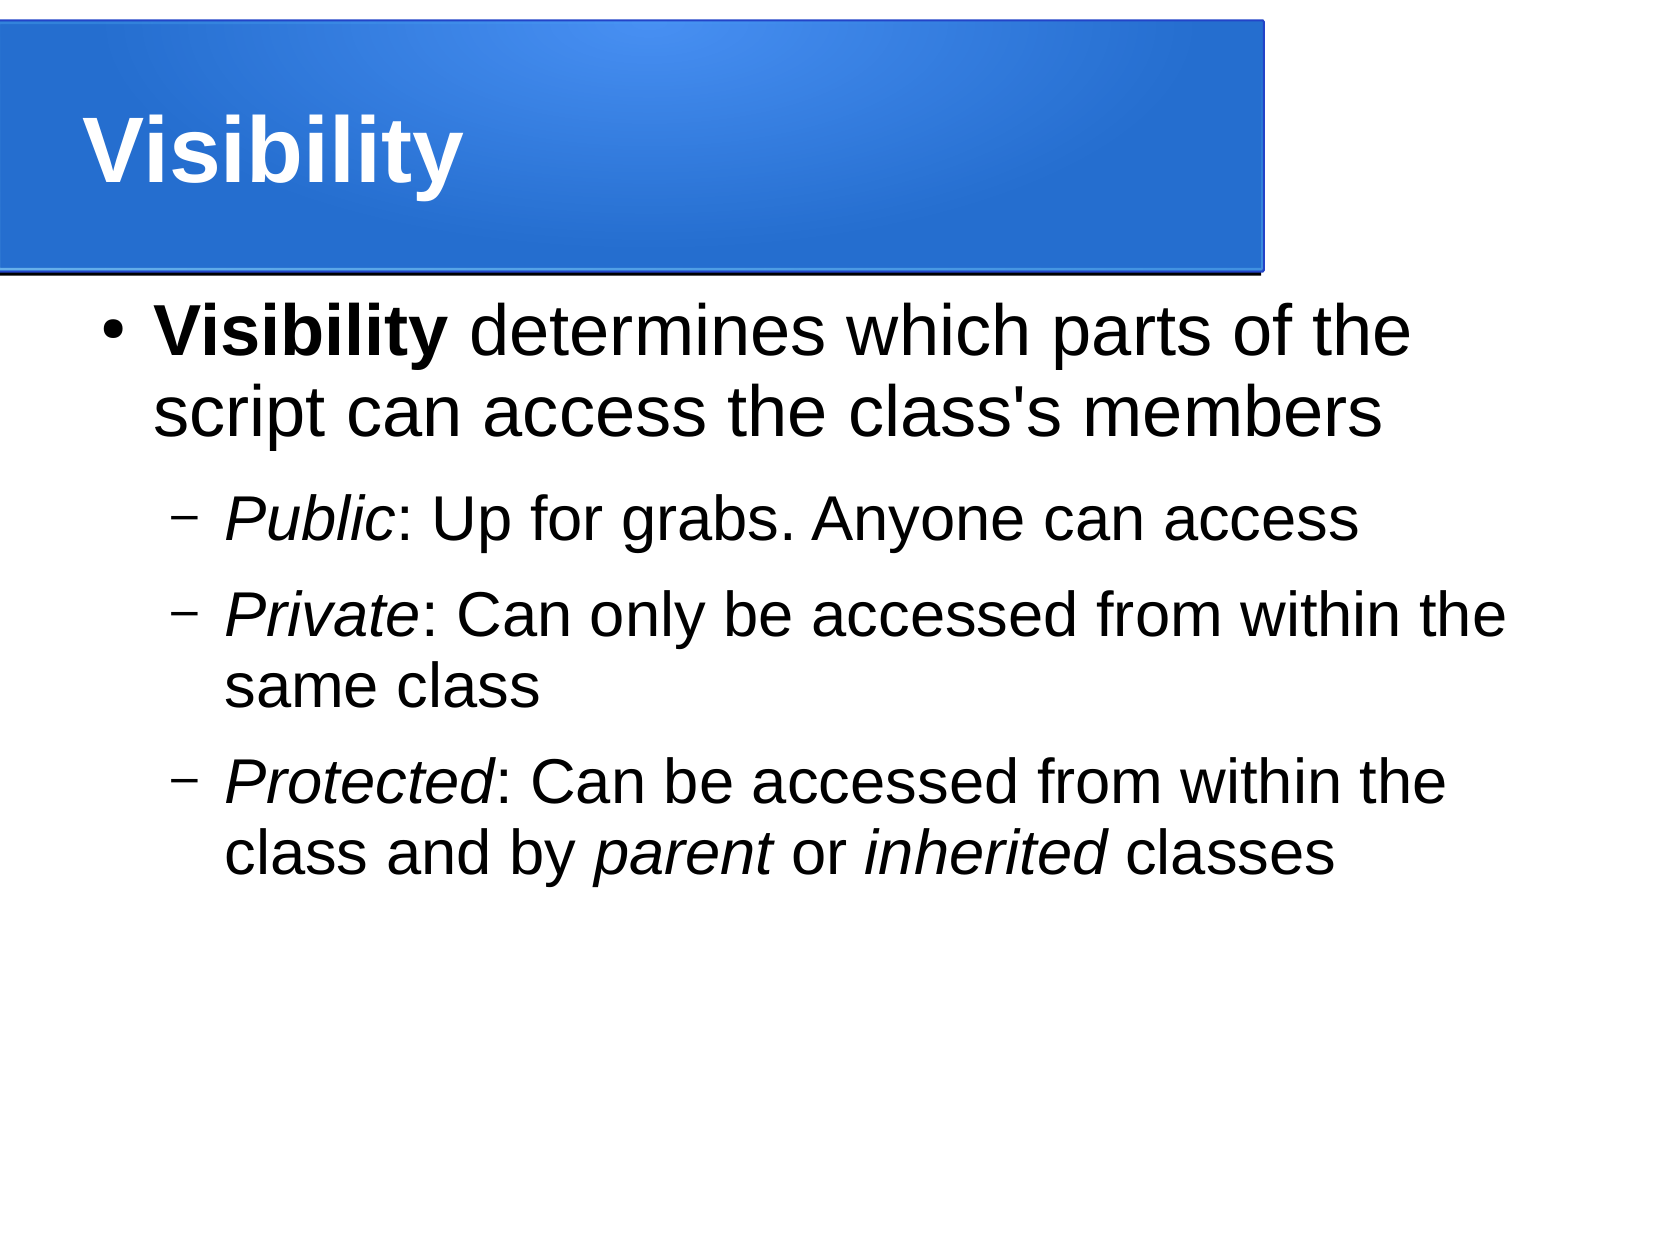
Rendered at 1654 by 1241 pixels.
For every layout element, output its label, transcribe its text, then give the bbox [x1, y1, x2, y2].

title Visibility [82, 47, 1235, 252]
list Visibility determines which parts of the script can access the class's members Public: Up for grabs. Anyone can access Private: Can only be accessed from within the same class Protected: Can be accessed from within the class and by parent or inherited classes [82, 290, 1571, 1010]
